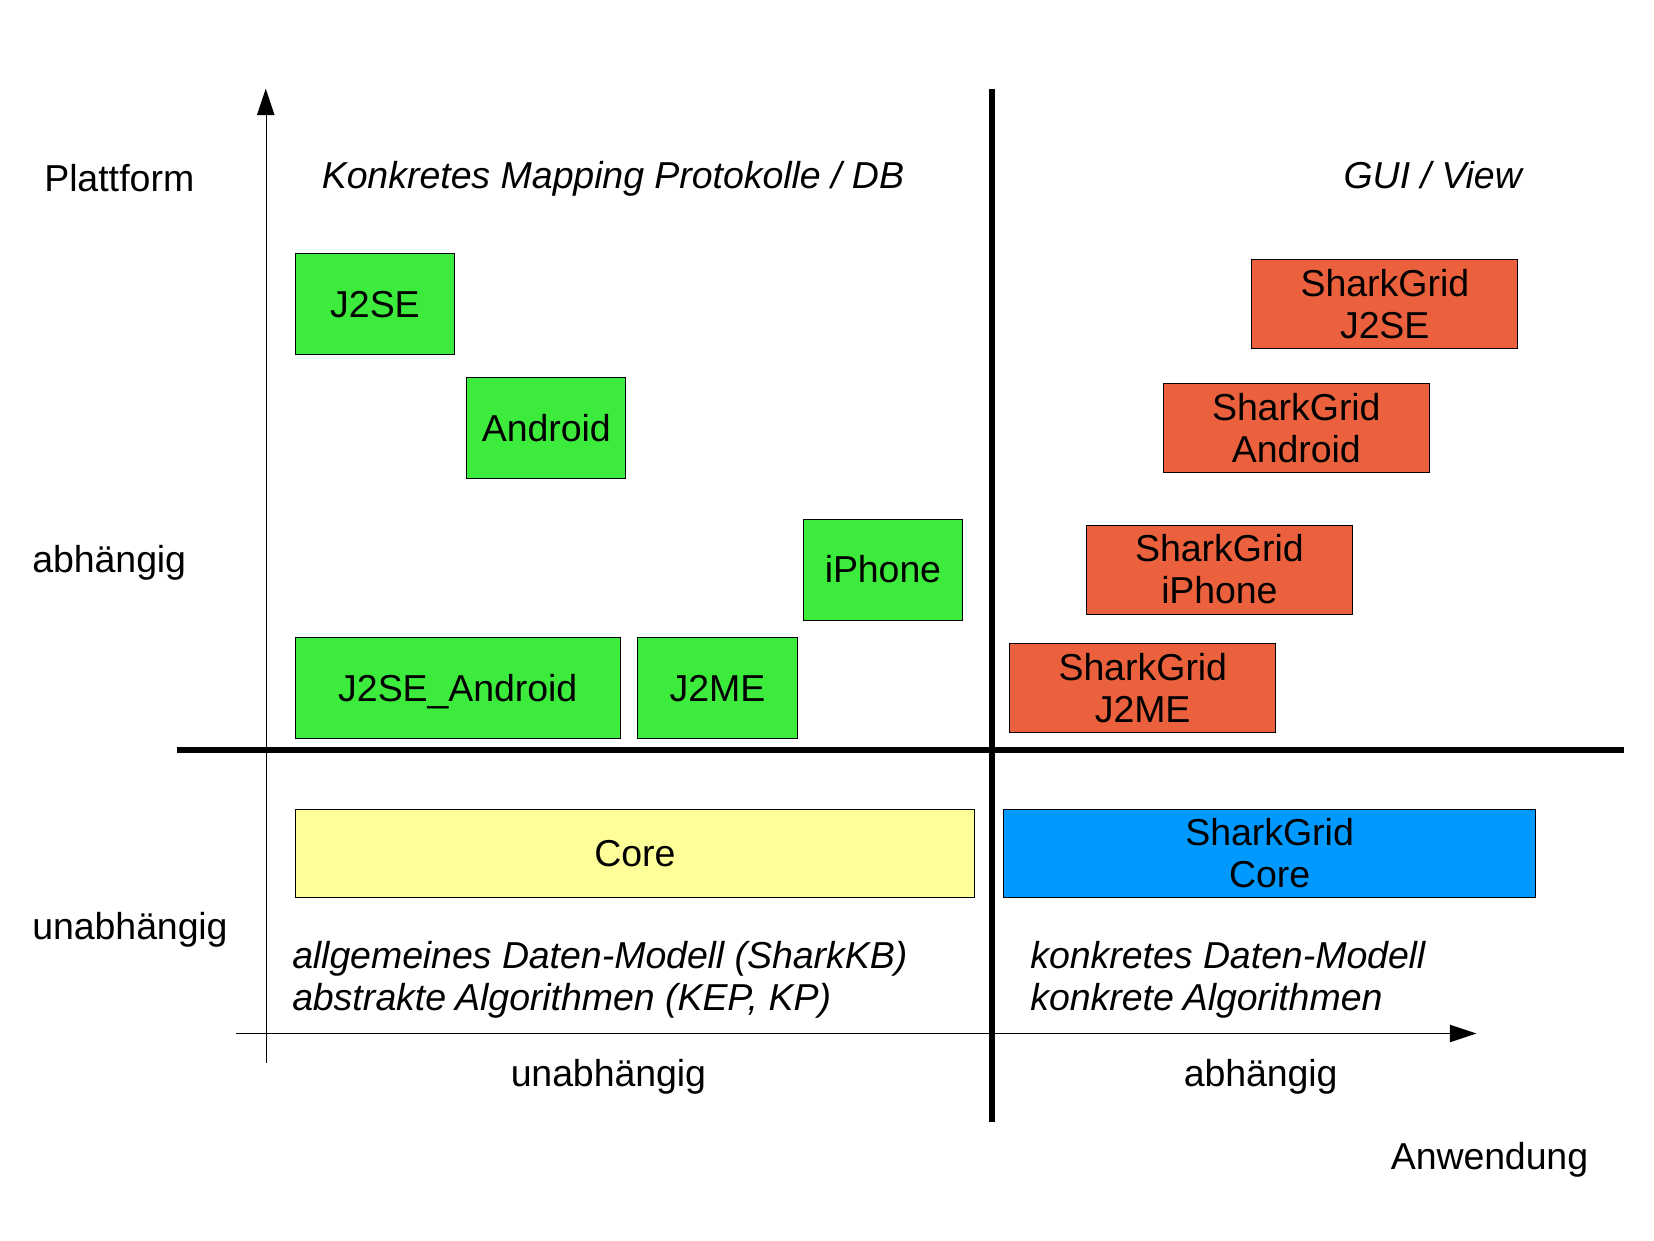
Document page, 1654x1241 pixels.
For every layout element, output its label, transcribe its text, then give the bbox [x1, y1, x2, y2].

text_box abhängig [1169, 1045, 1406, 1103]
text_box GUI / View [1328, 147, 1565, 205]
text_box konkretes Daten-Modell konkrete Algorithmen [1015, 927, 1536, 1026]
text_box allgemeines Daten-Modell (SharkKB) abstrakte Algorithmen (KEP, KP) [277, 927, 975, 1026]
text_box J2SE [295, 253, 455, 355]
text_box iPhone [803, 519, 963, 621]
text_box SharkGrid Android [1163, 383, 1430, 473]
text_box Anwendung [1375, 1127, 1613, 1185]
text_box SharkGrid J2ME [1009, 643, 1276, 733]
text_box SharkGrid Core [1003, 809, 1536, 898]
text_box Core [295, 809, 975, 898]
text_box unabhängig [496, 1045, 733, 1103]
text_box Android [466, 377, 626, 479]
text_box unabhängig [17, 897, 254, 955]
text_box Konkretes Mapping Protokolle / DB [307, 147, 945, 205]
text_box SharkGrid J2SE [1251, 259, 1518, 349]
text_box Plattform [29, 149, 266, 207]
text_box J2ME [637, 637, 798, 739]
text_box abhängig [17, 531, 254, 589]
text_box J2SE_Android [295, 637, 621, 739]
text_box SharkGrid iPhone [1086, 525, 1353, 615]
